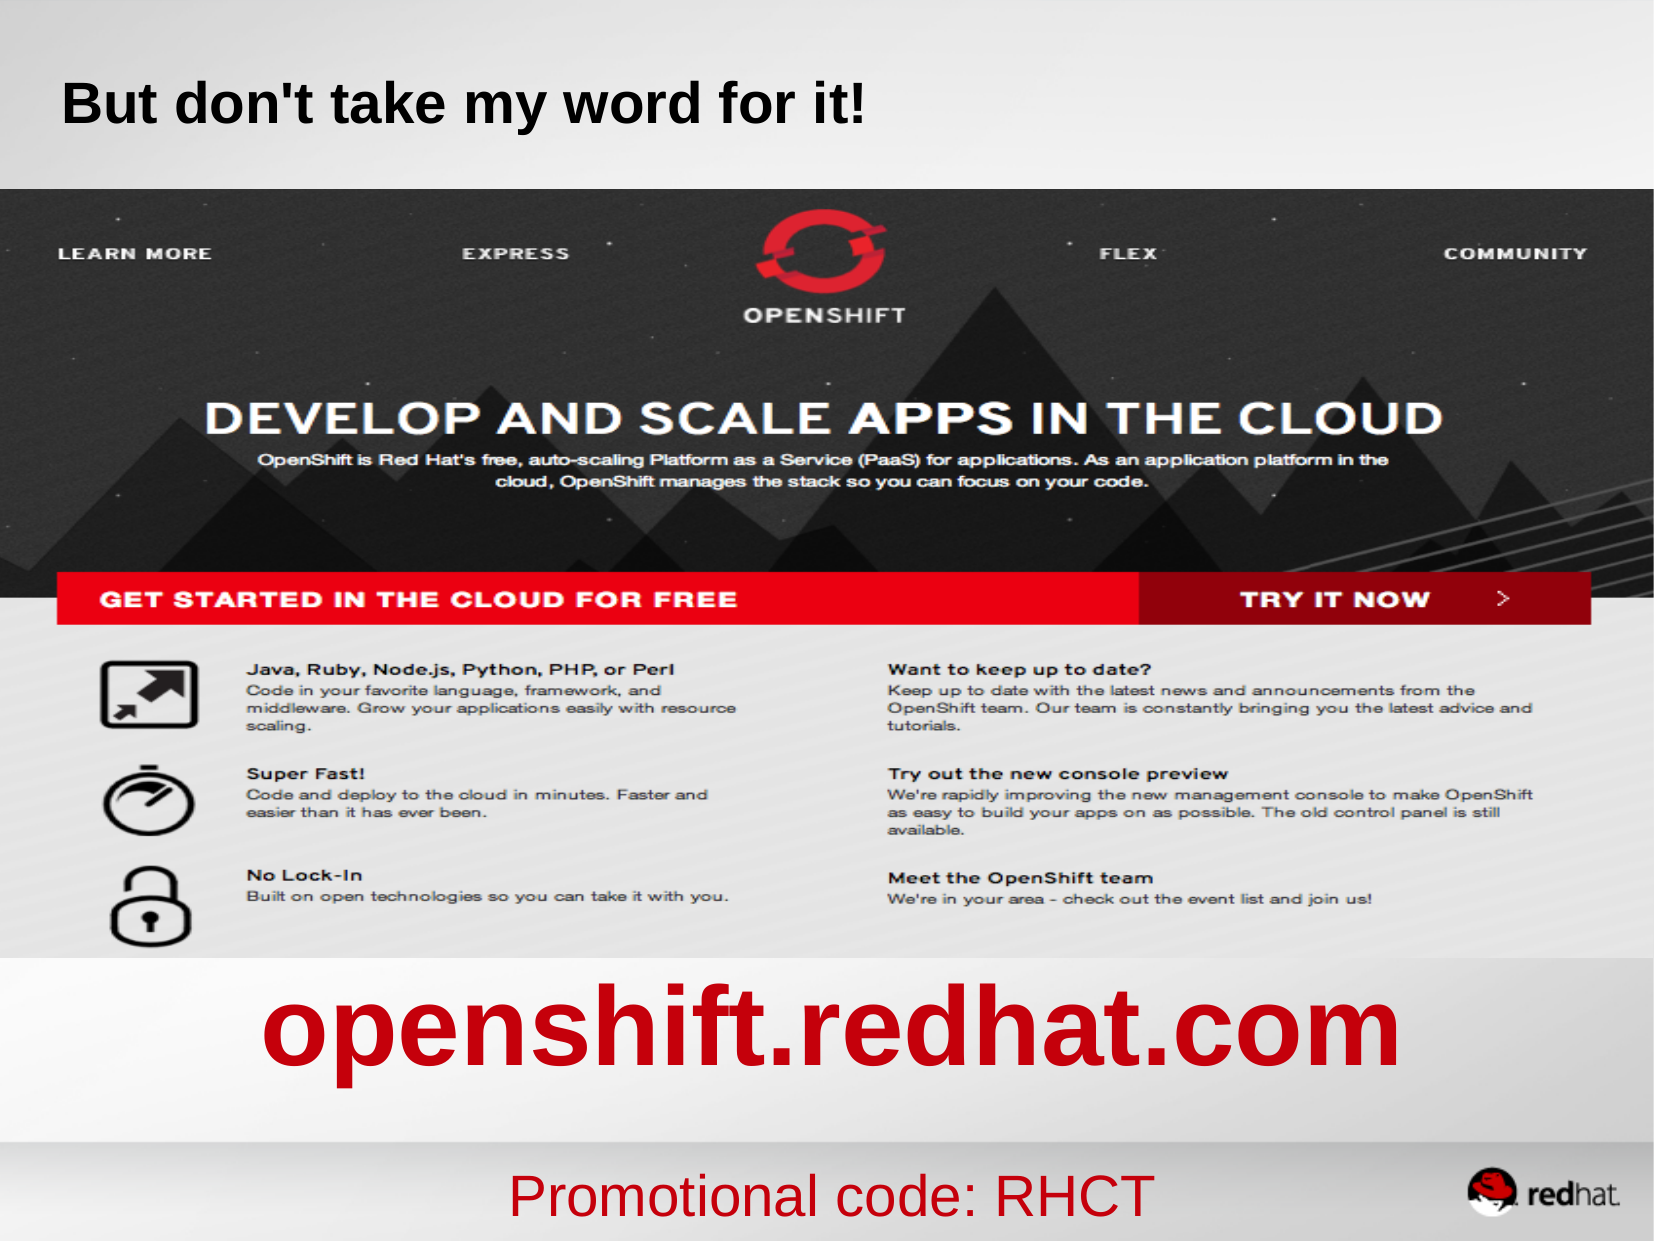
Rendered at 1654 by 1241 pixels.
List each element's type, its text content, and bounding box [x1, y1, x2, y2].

picture [0, 0, 1654, 1241]
text_box But don't take my word for it! [61, 53, 1577, 151]
text_box openshift.redhat.com Promotional code: RHCT [245, 958, 1420, 1236]
